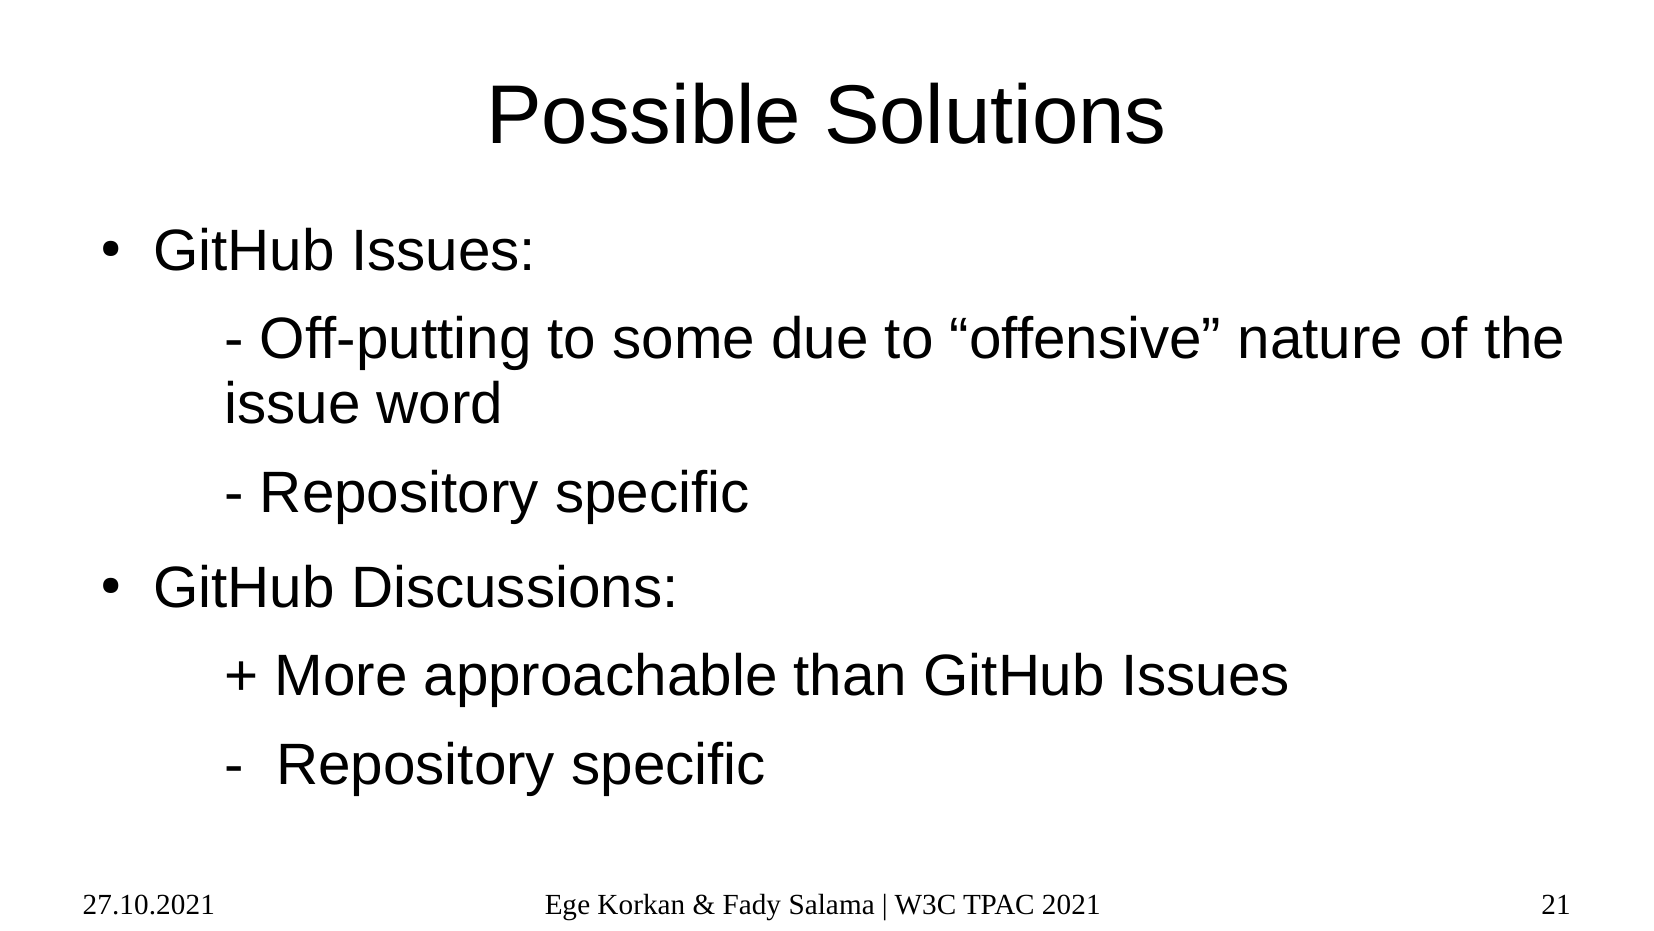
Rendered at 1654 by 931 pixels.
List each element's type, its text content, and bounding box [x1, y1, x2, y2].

list GitHub Issues: - Off-putting to some due to “offensive” nature of the issue word - Repository specific GitHub Discussions: + More approachable than GitHub Issues - Repository specific [82, 217, 1571, 758]
title Possible Solutions [82, 37, 1571, 193]
